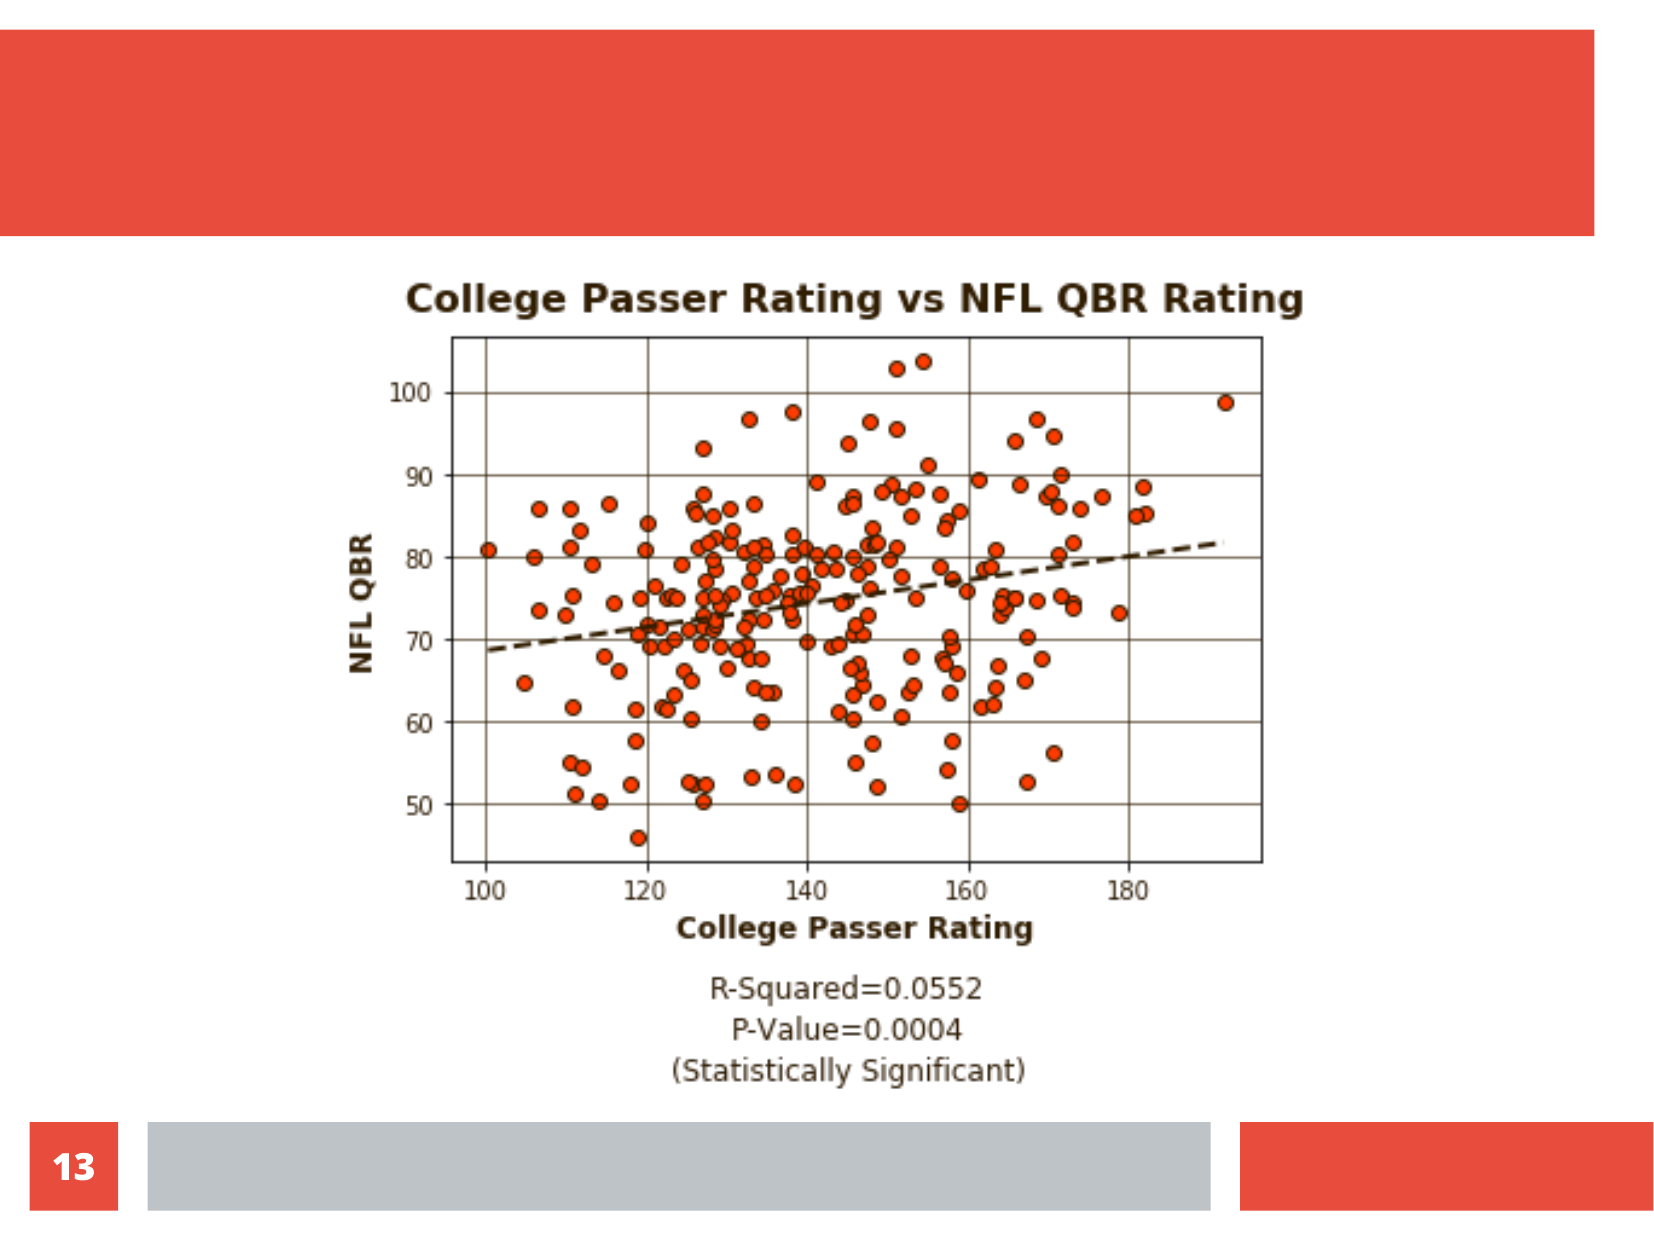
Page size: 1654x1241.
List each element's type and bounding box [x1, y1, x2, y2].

picture [331, 267, 1322, 1106]
